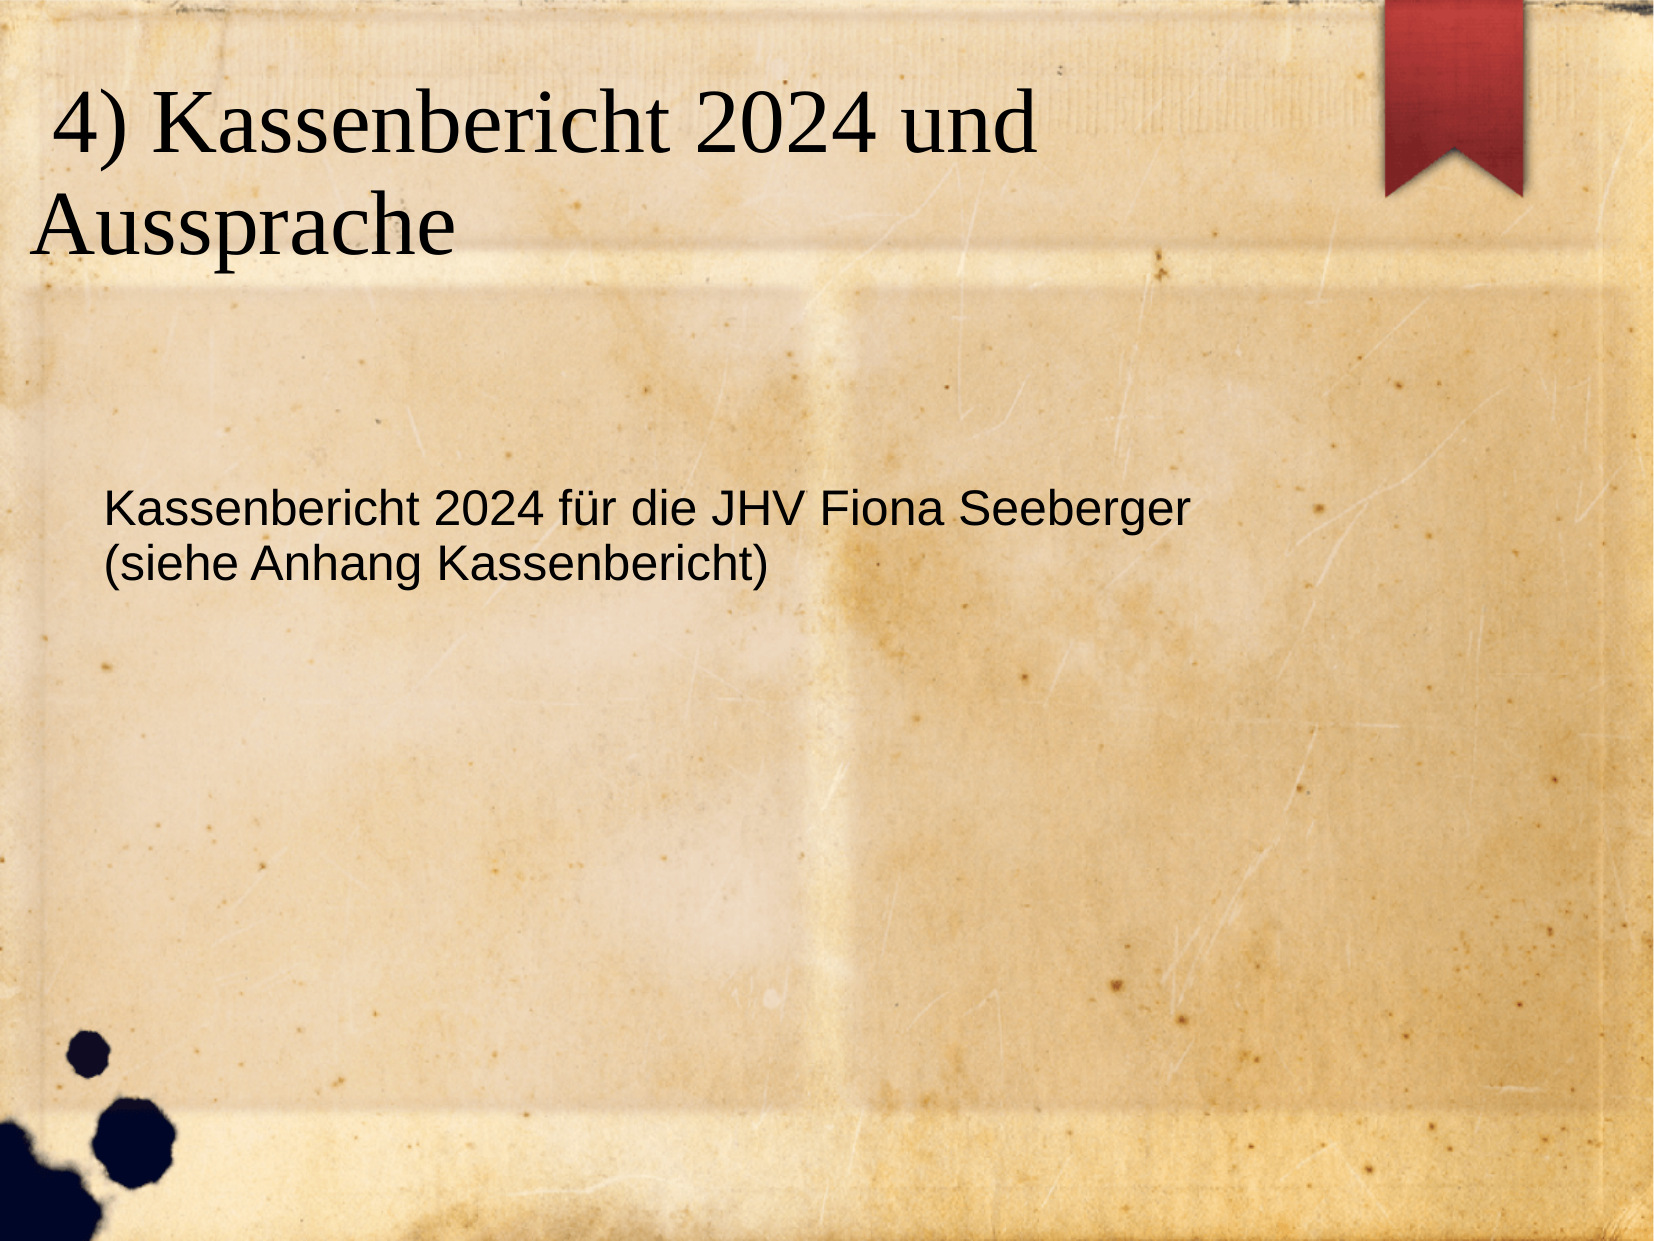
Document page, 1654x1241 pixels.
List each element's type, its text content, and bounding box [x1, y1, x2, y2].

title 4) Kassenbericht 2024 und Aussprache [29, 20, 1453, 325]
picture [0, 0, 1654, 1241]
text_box Kassenbericht 2024 für die JHV Fiona Seeberger (siehe Anhang Kassenbericht) [88, 472, 1477, 822]
